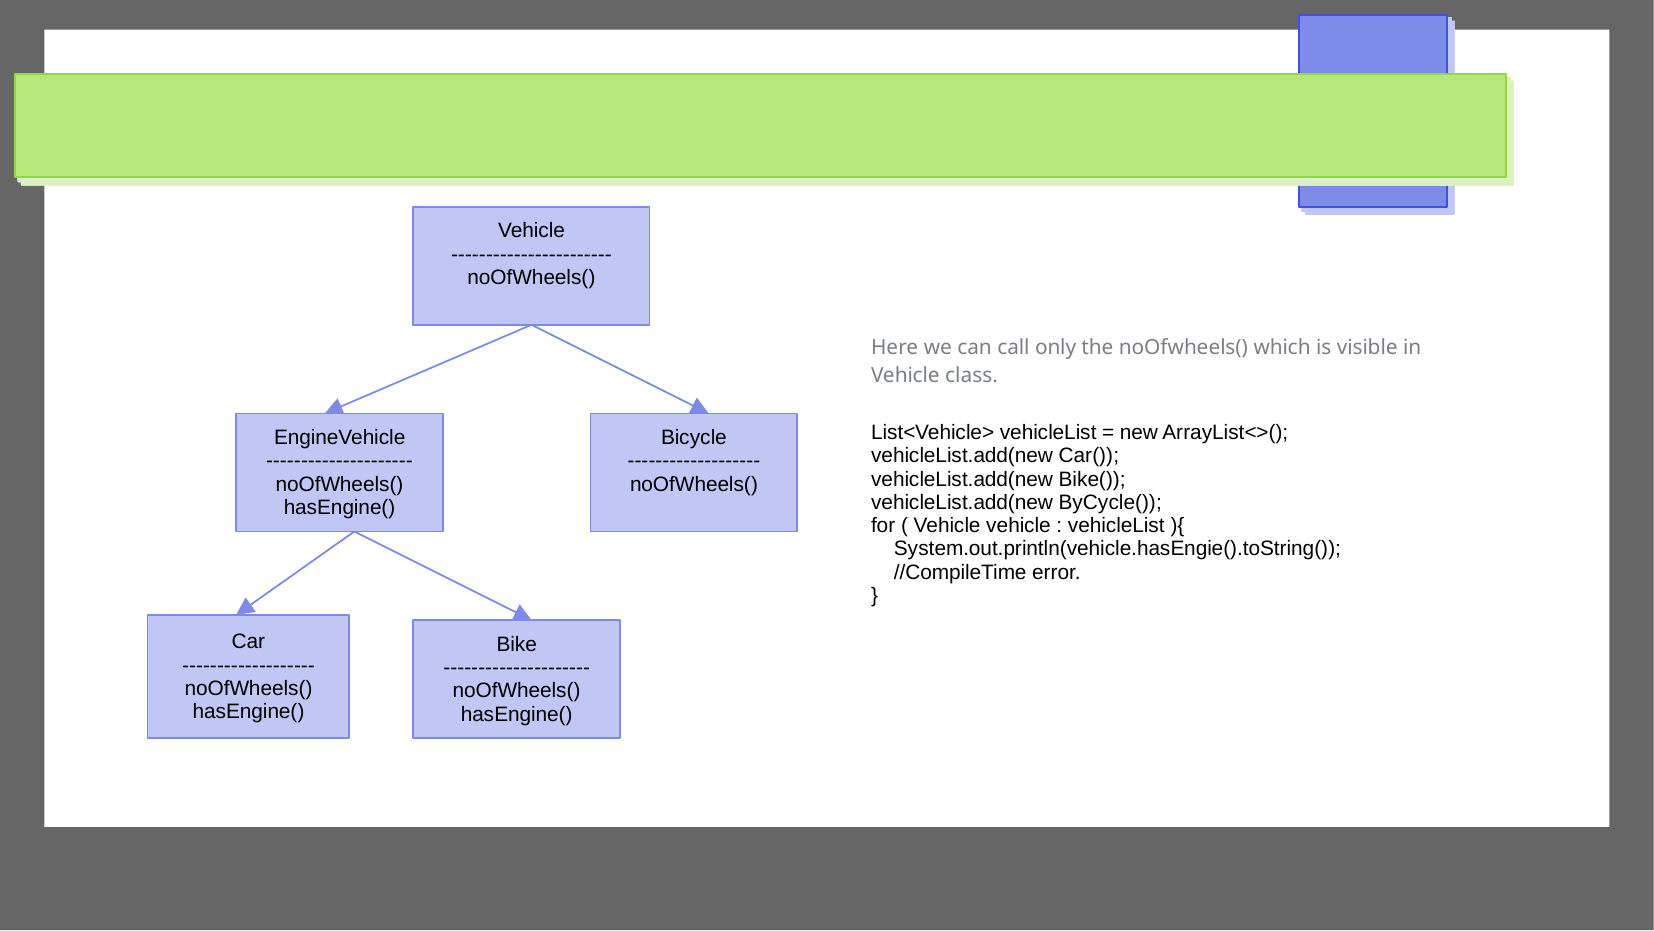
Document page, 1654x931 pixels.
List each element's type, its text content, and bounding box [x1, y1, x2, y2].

text_box Vehicle ----------------------- noOfWheels() [413, 206, 650, 325]
text_box Bicycle ------------------- noOfWheels() [590, 413, 798, 532]
text_box List<Vehicle> vehicleList = new ArrayList<>(); vehicleList.add(new Car()); vehicleList.add(new Bike()); vehicleList.add(new ByCycle()); for ( Vehicle vehicle : vehicleList ){ System.out.println(vehicle.hasEngie().toString()); //CompileTime error. } [856, 413, 1595, 739]
text_box EngineVehicle --------------------- noOfWheels() hasEngine() [236, 413, 443, 532]
text_box Here we can call only the noOfwheels() which is visible in Vehicle class. [856, 324, 1506, 413]
text_box Bike --------------------- noOfWheels() hasEngine() [413, 620, 621, 739]
text_box Car ------------------- noOfWheels() hasEngine() [147, 614, 350, 739]
